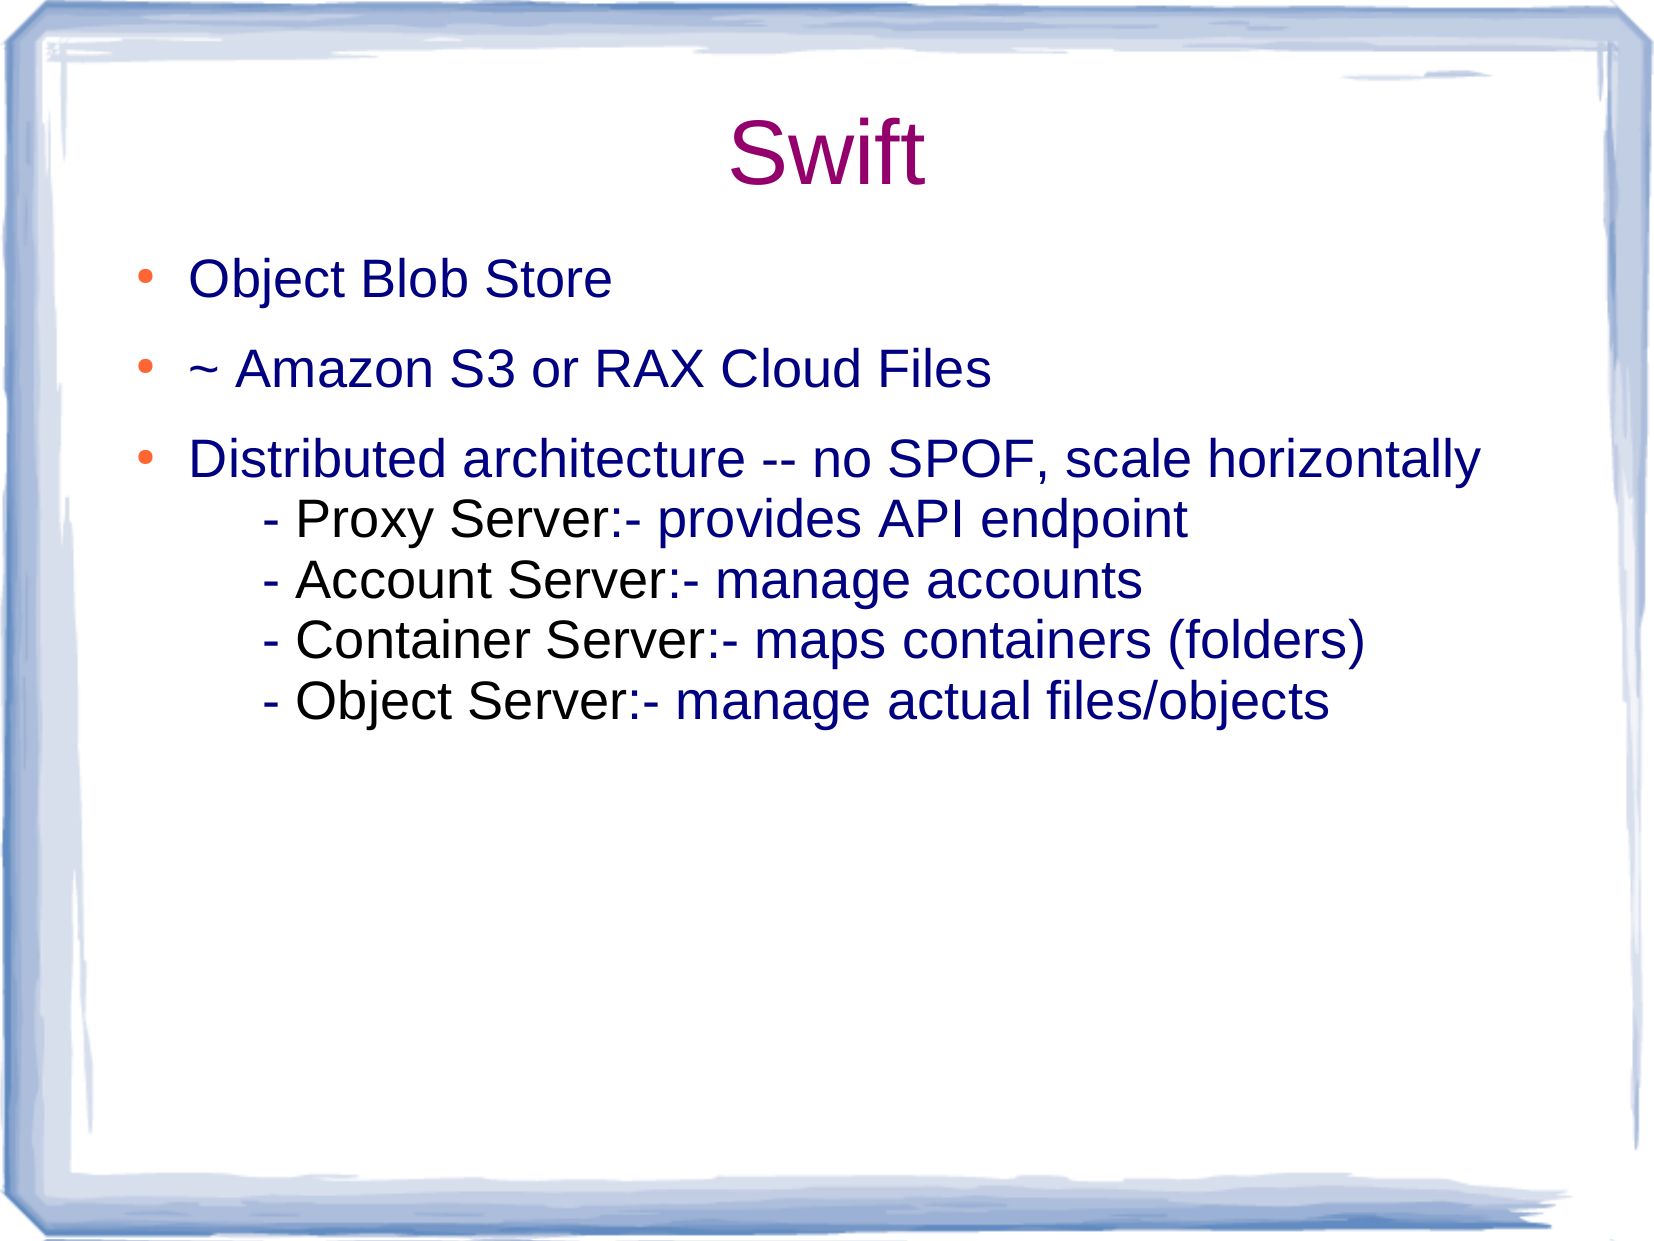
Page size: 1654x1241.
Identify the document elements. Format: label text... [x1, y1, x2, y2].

title Swift [82, 49, 1571, 257]
list Object Blob Store ~ Amazon S3 or RAX Cloud Files Distributed architecture -- no SPOF, scale horizontally - Proxy Server:- provides API endpoint - Account Server:- manage accounts - Container Server:- maps containers (folders) - Object Server:- manage actual files/objects [118, 248, 1571, 1045]
picture [0, 0, 1654, 1241]
